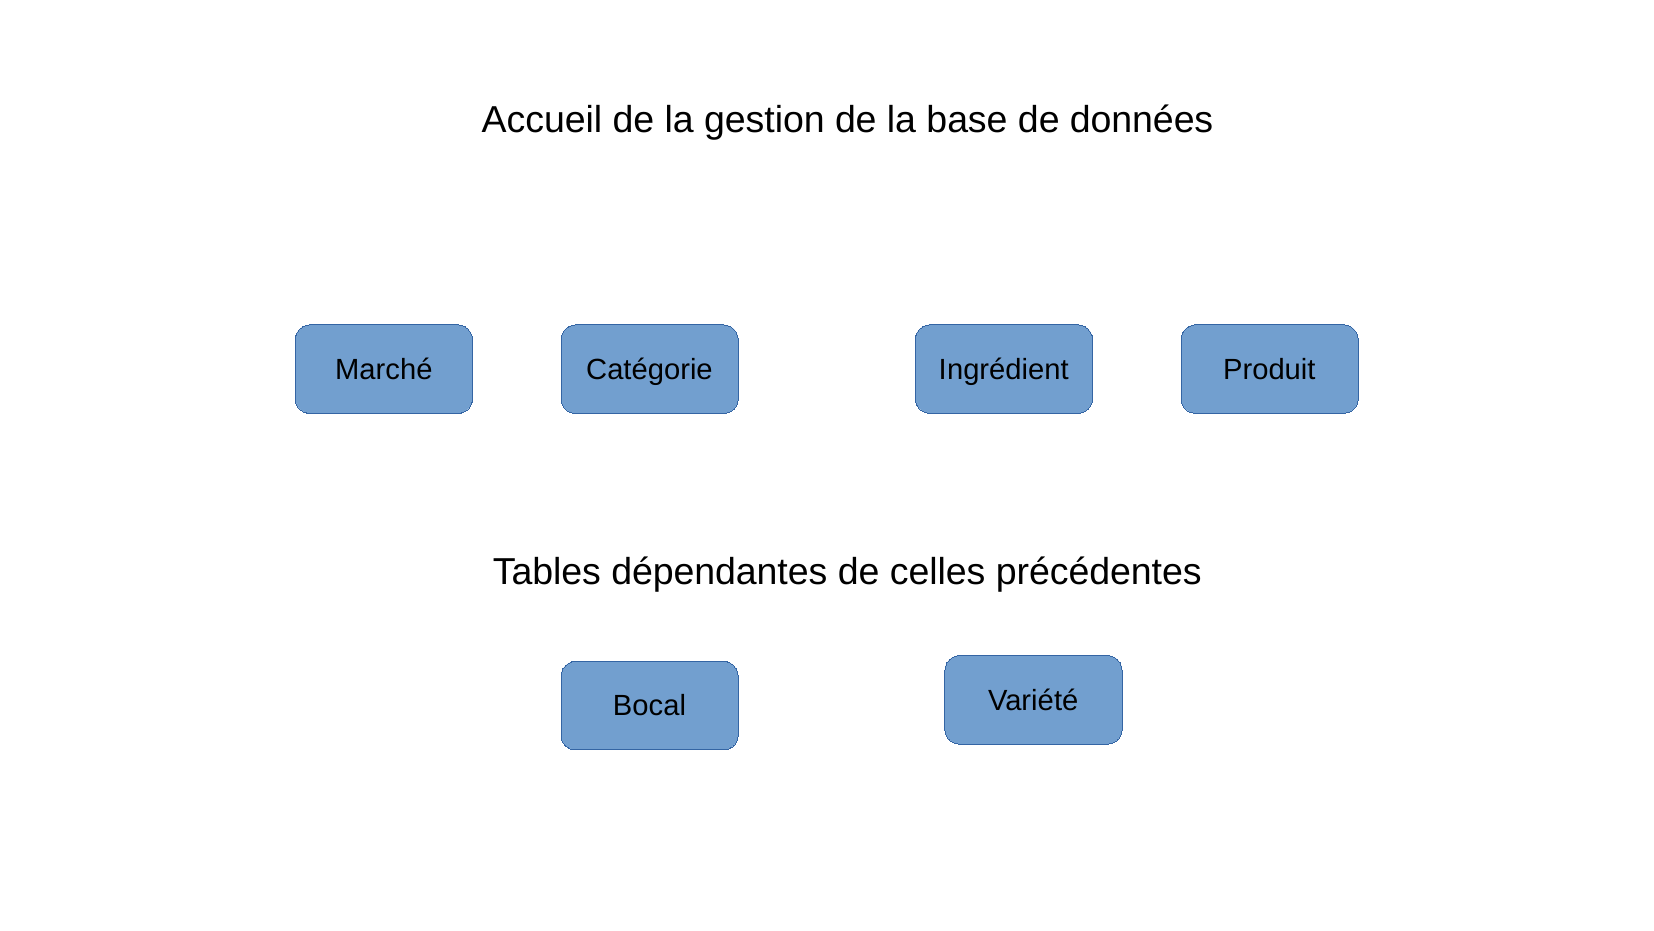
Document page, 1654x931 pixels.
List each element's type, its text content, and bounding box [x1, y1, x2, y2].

text_box Bocal [561, 661, 739, 750]
text_box Marché [295, 324, 473, 414]
text_box Produit [1181, 324, 1359, 414]
text_box Catégorie [561, 324, 739, 414]
text_box Tables dépendantes de celles précédentes [478, 543, 1217, 601]
text_box Variété [944, 655, 1123, 745]
text_box Accueil de la gestion de la base de données [466, 90, 1229, 148]
text_box Ingrédient [915, 324, 1093, 414]
